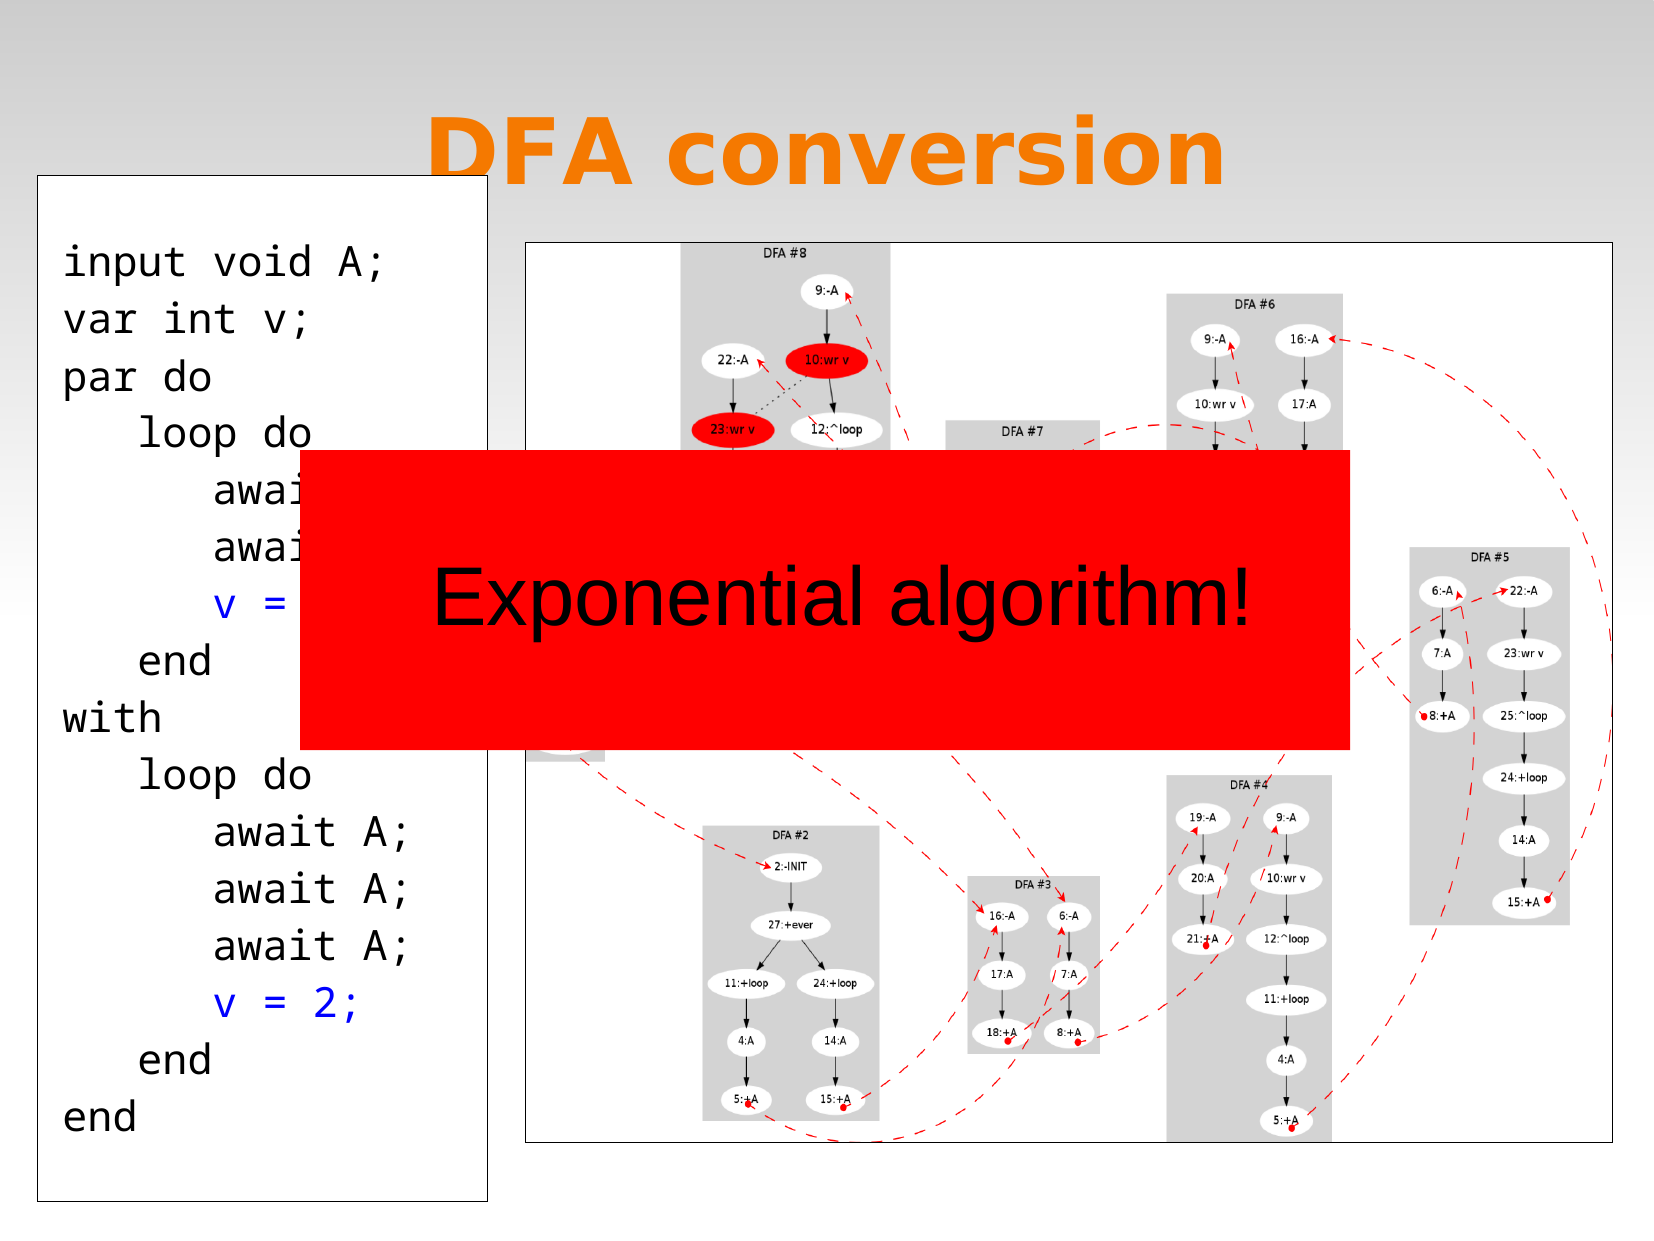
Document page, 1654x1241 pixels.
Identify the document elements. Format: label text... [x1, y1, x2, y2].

title DFA conversion [82, 49, 1571, 257]
picture [525, 242, 1613, 1143]
text_box Exponential algorithm! [300, 450, 1351, 751]
subtitle input void A; var int v; par do loop do await A; await A; v = 1; end with loop do await A; await A; await A; v = 2; end end [37, 251, 488, 1126]
